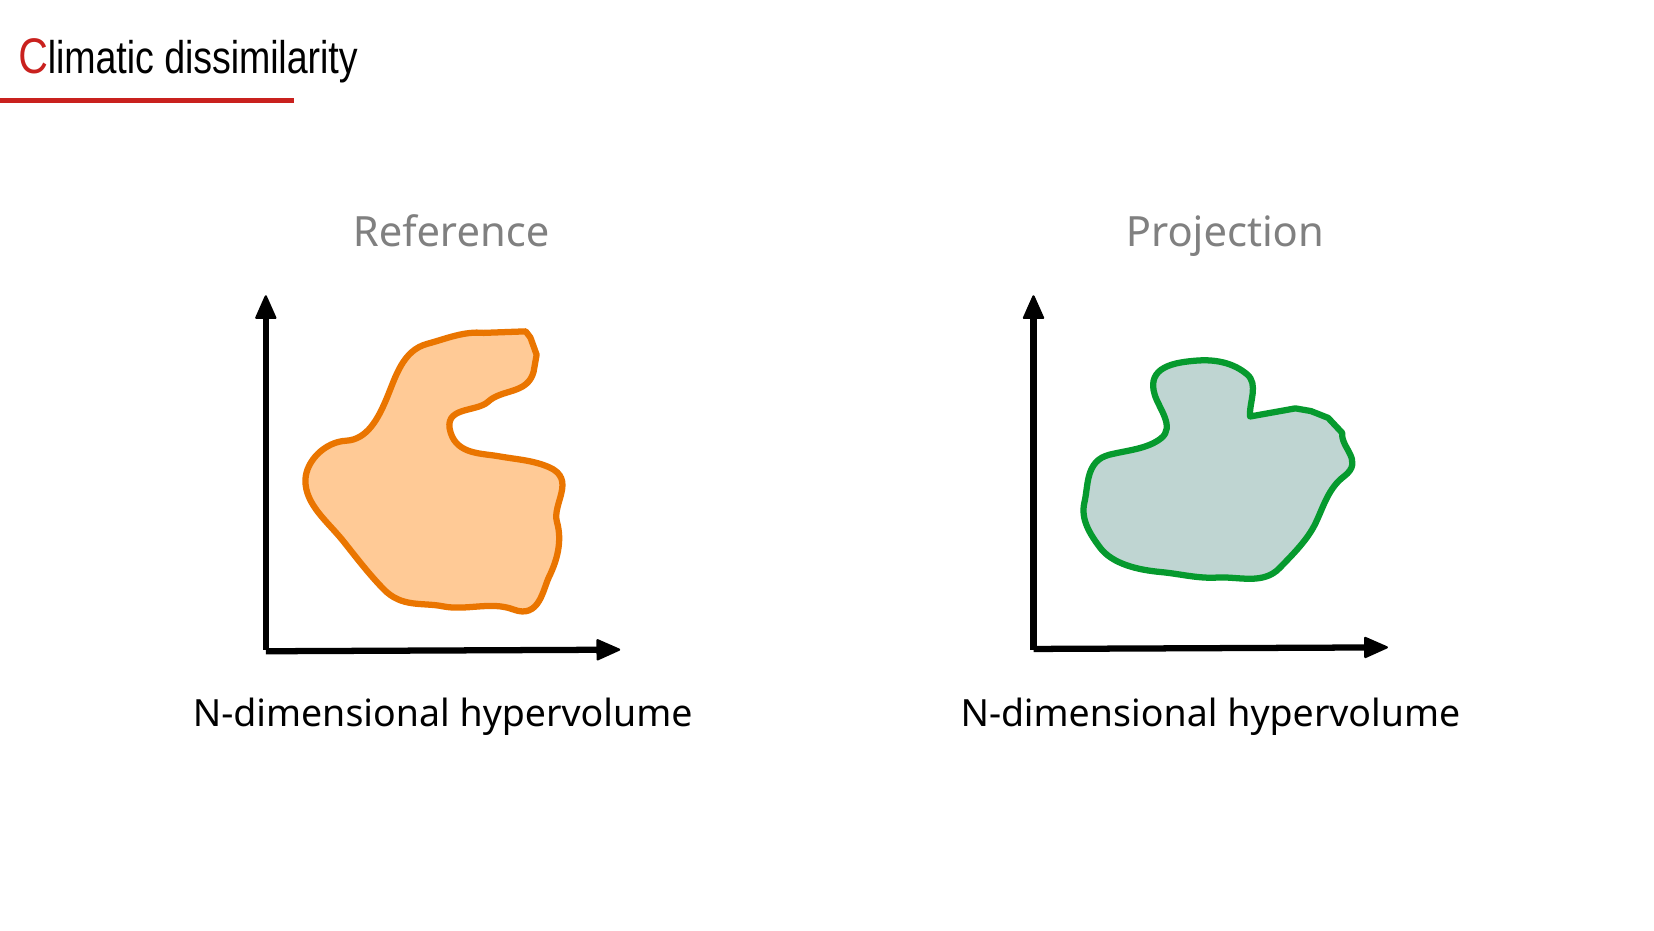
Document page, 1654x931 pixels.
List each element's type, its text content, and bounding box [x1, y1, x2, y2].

text_box [305, 331, 563, 612]
text_box N-dimensional hypervolume [944, 679, 1477, 746]
text_box [1083, 360, 1353, 579]
text_box Projection [961, 193, 1489, 266]
text_box Reference [187, 193, 715, 266]
text_box Climatic dissimilarity [3, 0, 1653, 121]
text_box N-dimensional hypervolume [177, 679, 709, 746]
